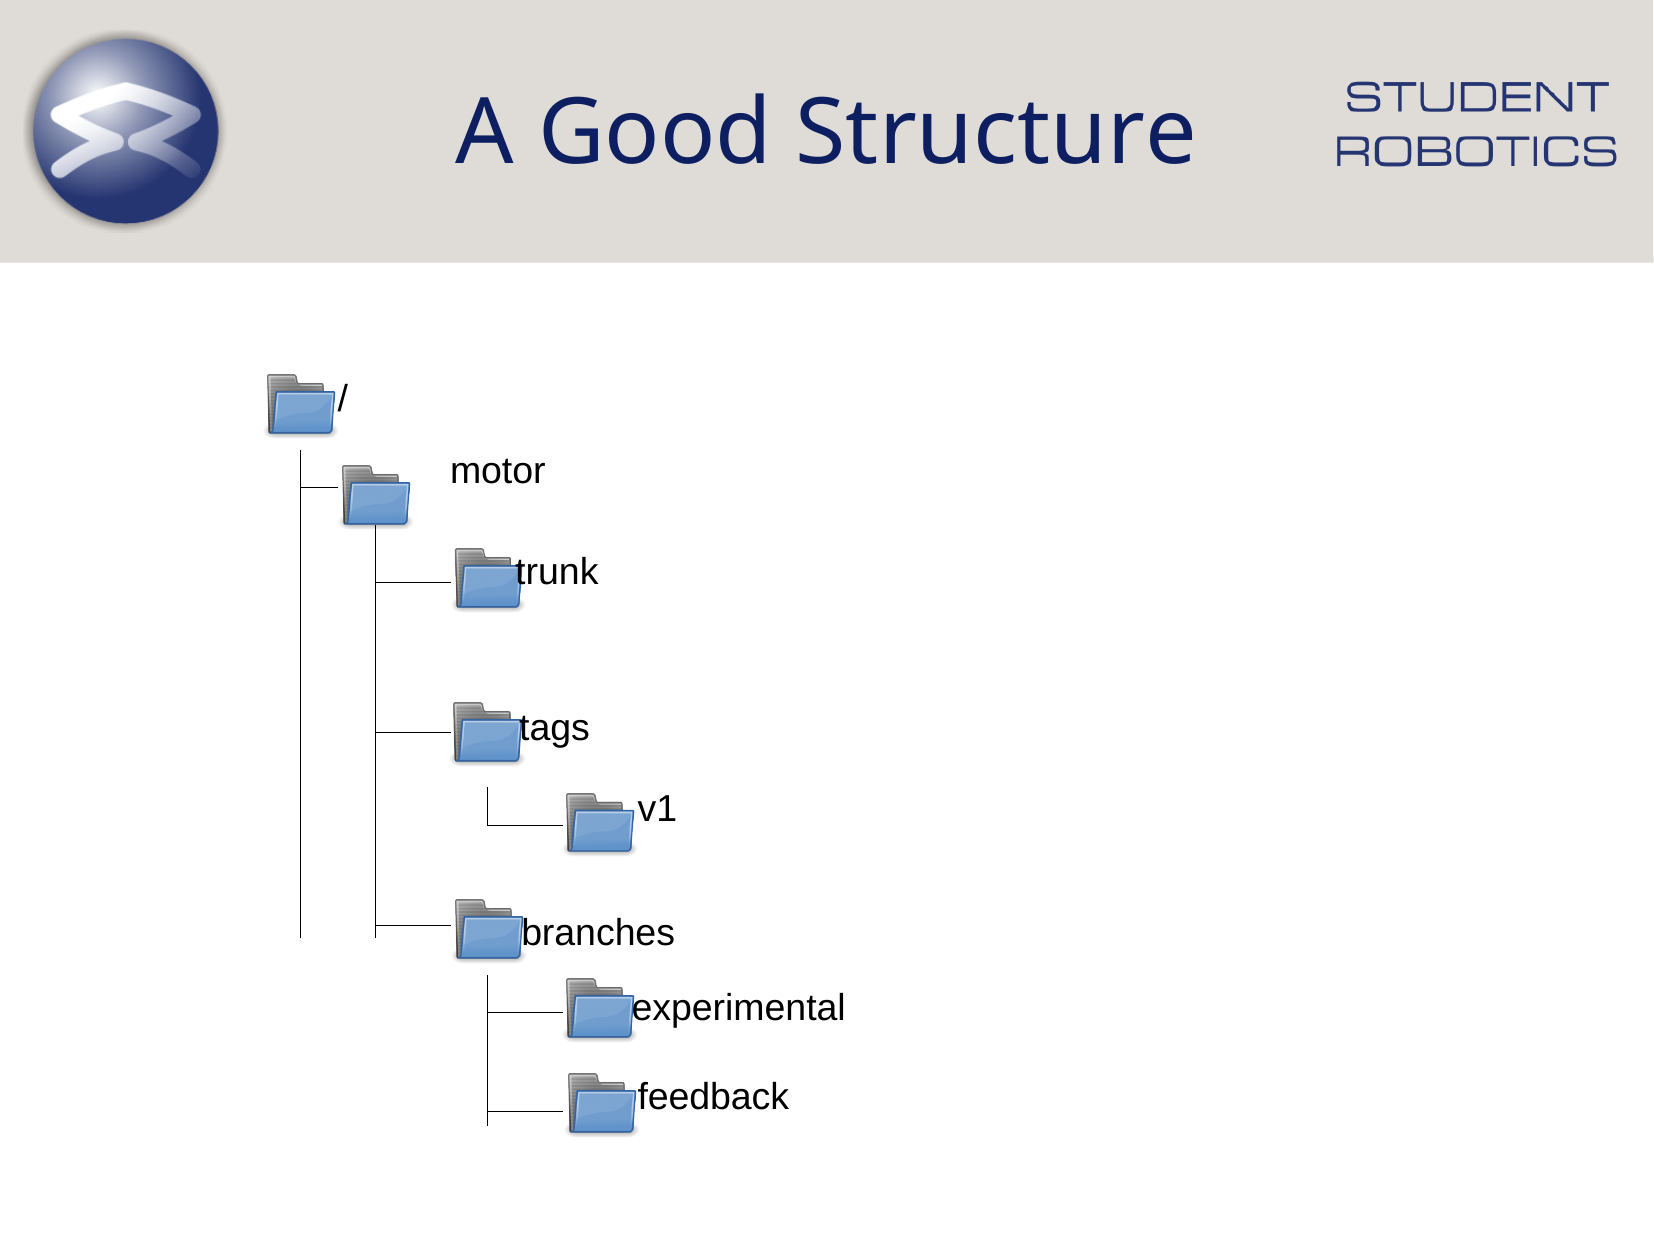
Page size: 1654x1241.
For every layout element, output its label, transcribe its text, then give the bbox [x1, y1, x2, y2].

text_box feedback [637, 1075, 976, 1123]
picture [450, 899, 527, 964]
picture [262, 374, 339, 439]
text_box experimental [631, 986, 932, 1034]
picture [563, 1073, 640, 1138]
picture [1571, 68, 1633, 174]
picture [561, 978, 638, 1043]
text_box tags [519, 706, 895, 754]
text_box / [337, 377, 349, 424]
title A Good Structure [82, 7, 1571, 250]
text_box motor [450, 450, 676, 497]
text_box trunk [515, 550, 891, 598]
text_box branches [521, 911, 747, 959]
picture [9, 19, 82, 245]
picture [337, 465, 414, 530]
picture [450, 548, 526, 613]
text_box v1 [637, 787, 976, 835]
picture [561, 793, 638, 857]
picture [448, 702, 526, 767]
